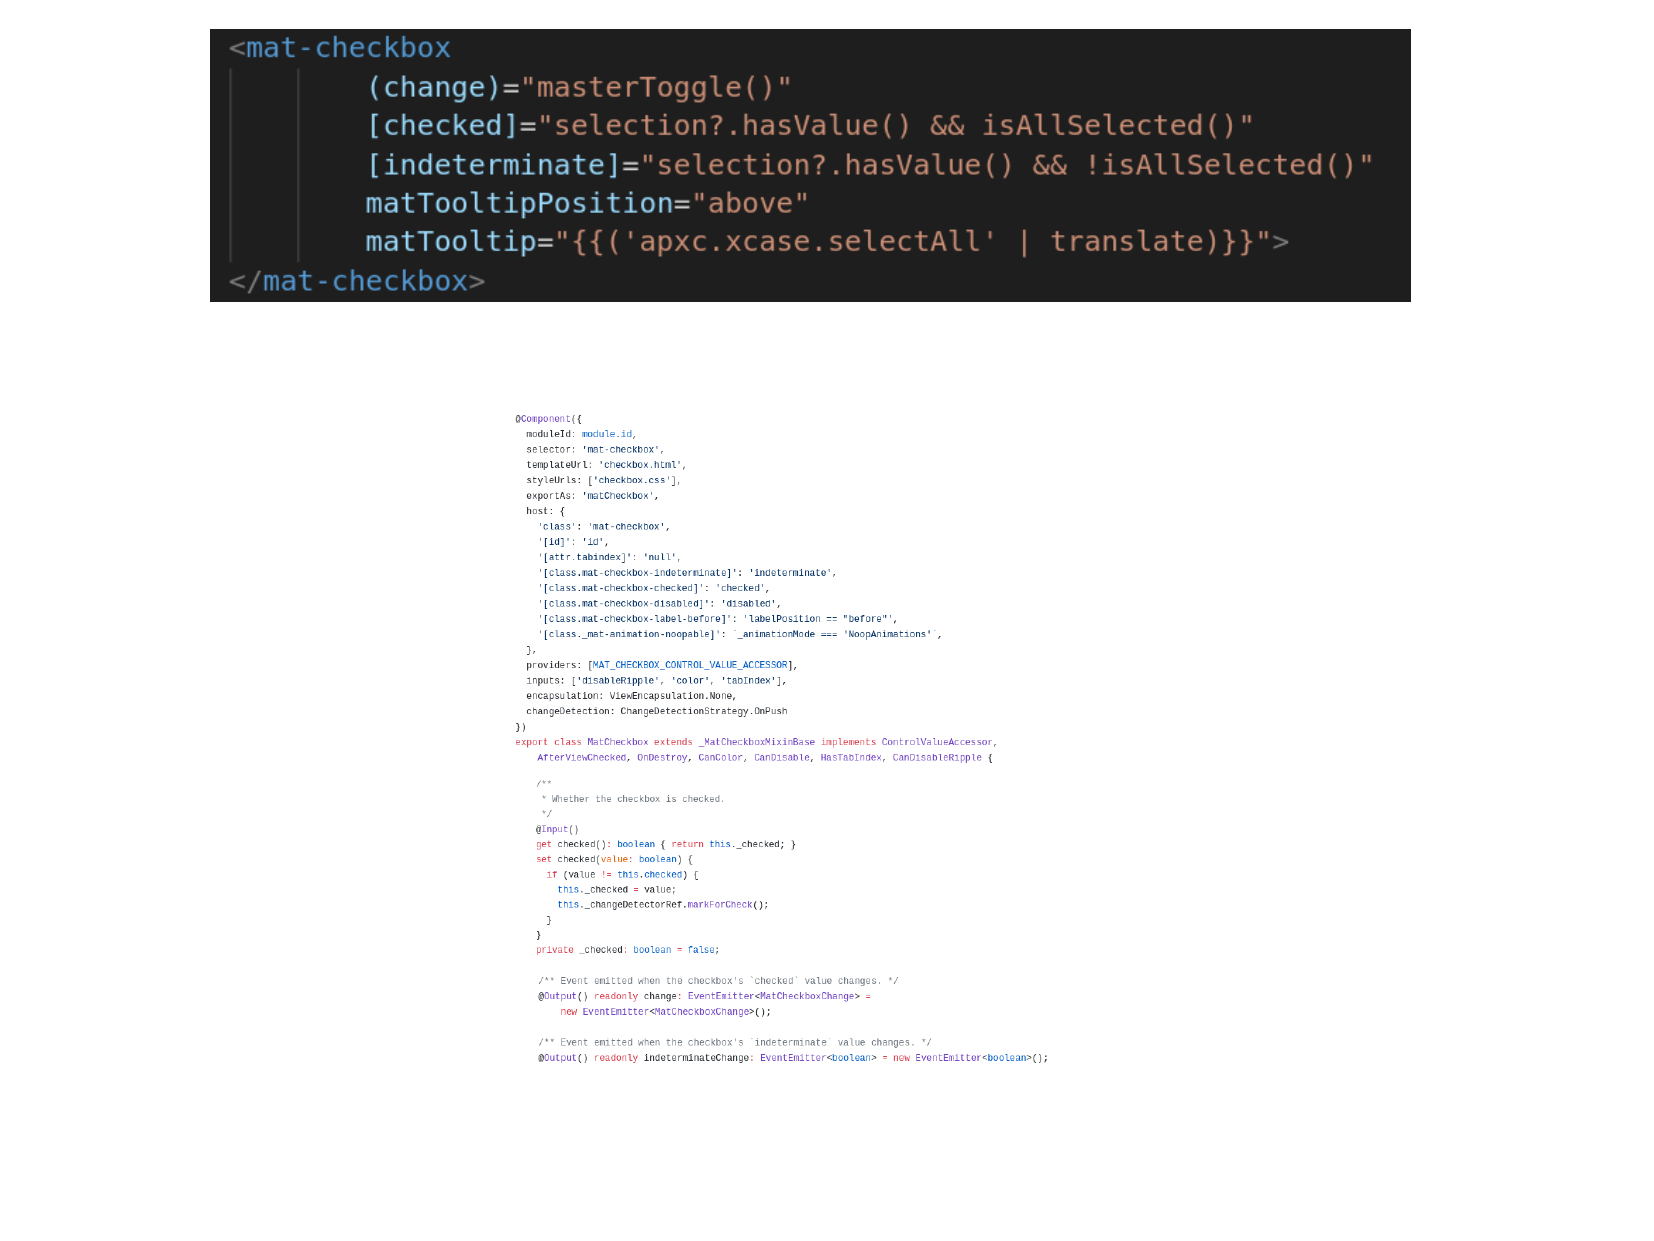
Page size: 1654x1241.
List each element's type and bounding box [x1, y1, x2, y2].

picture [515, 770, 1134, 1067]
picture [210, 29, 1411, 302]
picture [503, 406, 1123, 767]
